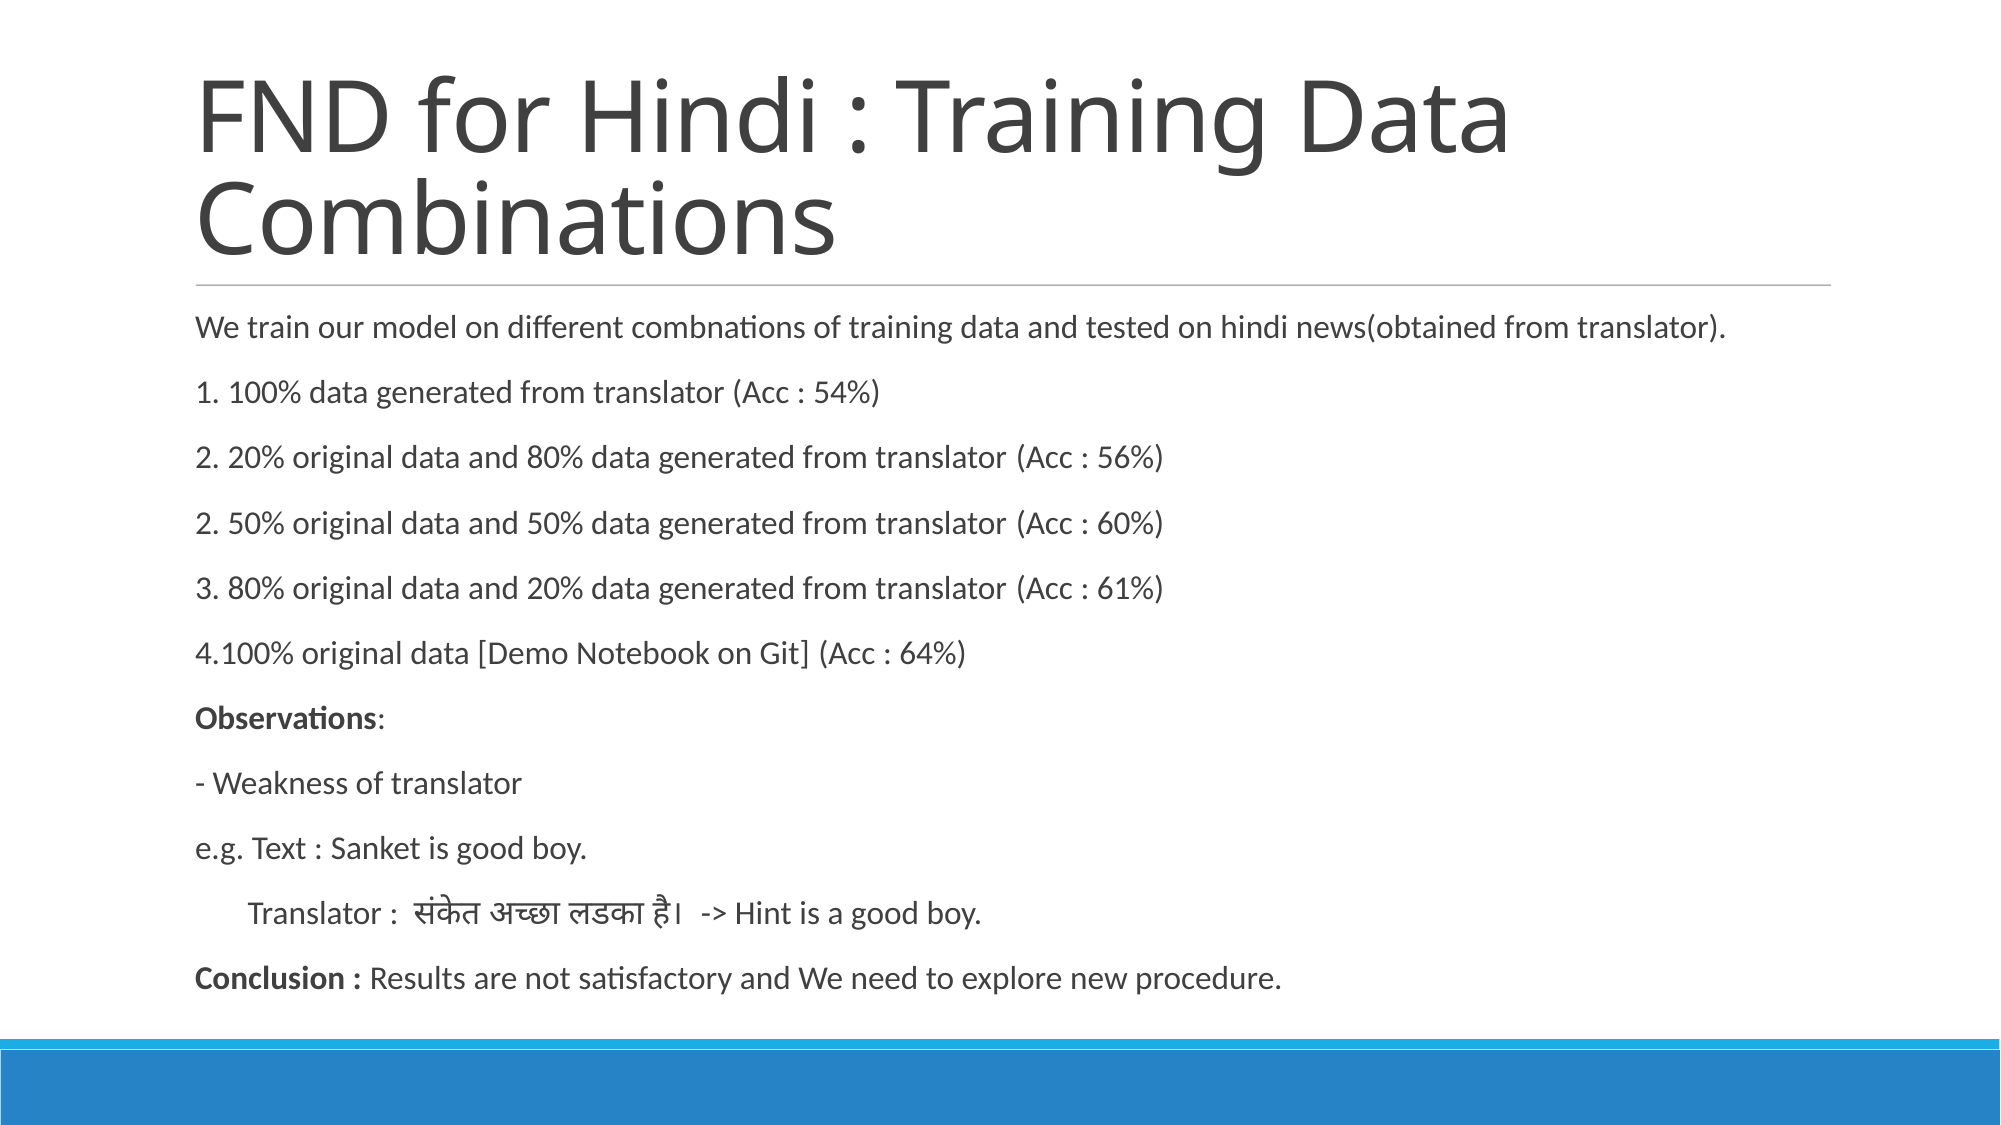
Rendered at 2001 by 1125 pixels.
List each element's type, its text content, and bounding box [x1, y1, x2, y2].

text_box We train our model on different combnations of training data and tested on hindi news(obtained from translator). 1. 100% data generated from translator (Acc : 54%) 2. 20% original data and 80% data generated from translator (Acc : 56%) 2. 50% original data and 50% data generated from translator (Acc : 60%) 3. 80% original data and 20% data generated from translator (Acc : 61%) 4.100% original data [Demo Notebook on Git] (Acc : 64%) Observations: - Weakness of translator e.g. Text : Sanket is good boy. Translator : संकेत अच्छा लडका है। -> Hint is a good boy. Conclusion : Results are not satisfactory and We need to explore new procedure. [180, 302, 1830, 963]
text_box FND for Hindi : Training Data Combinations [180, 140, 1830, 283]
